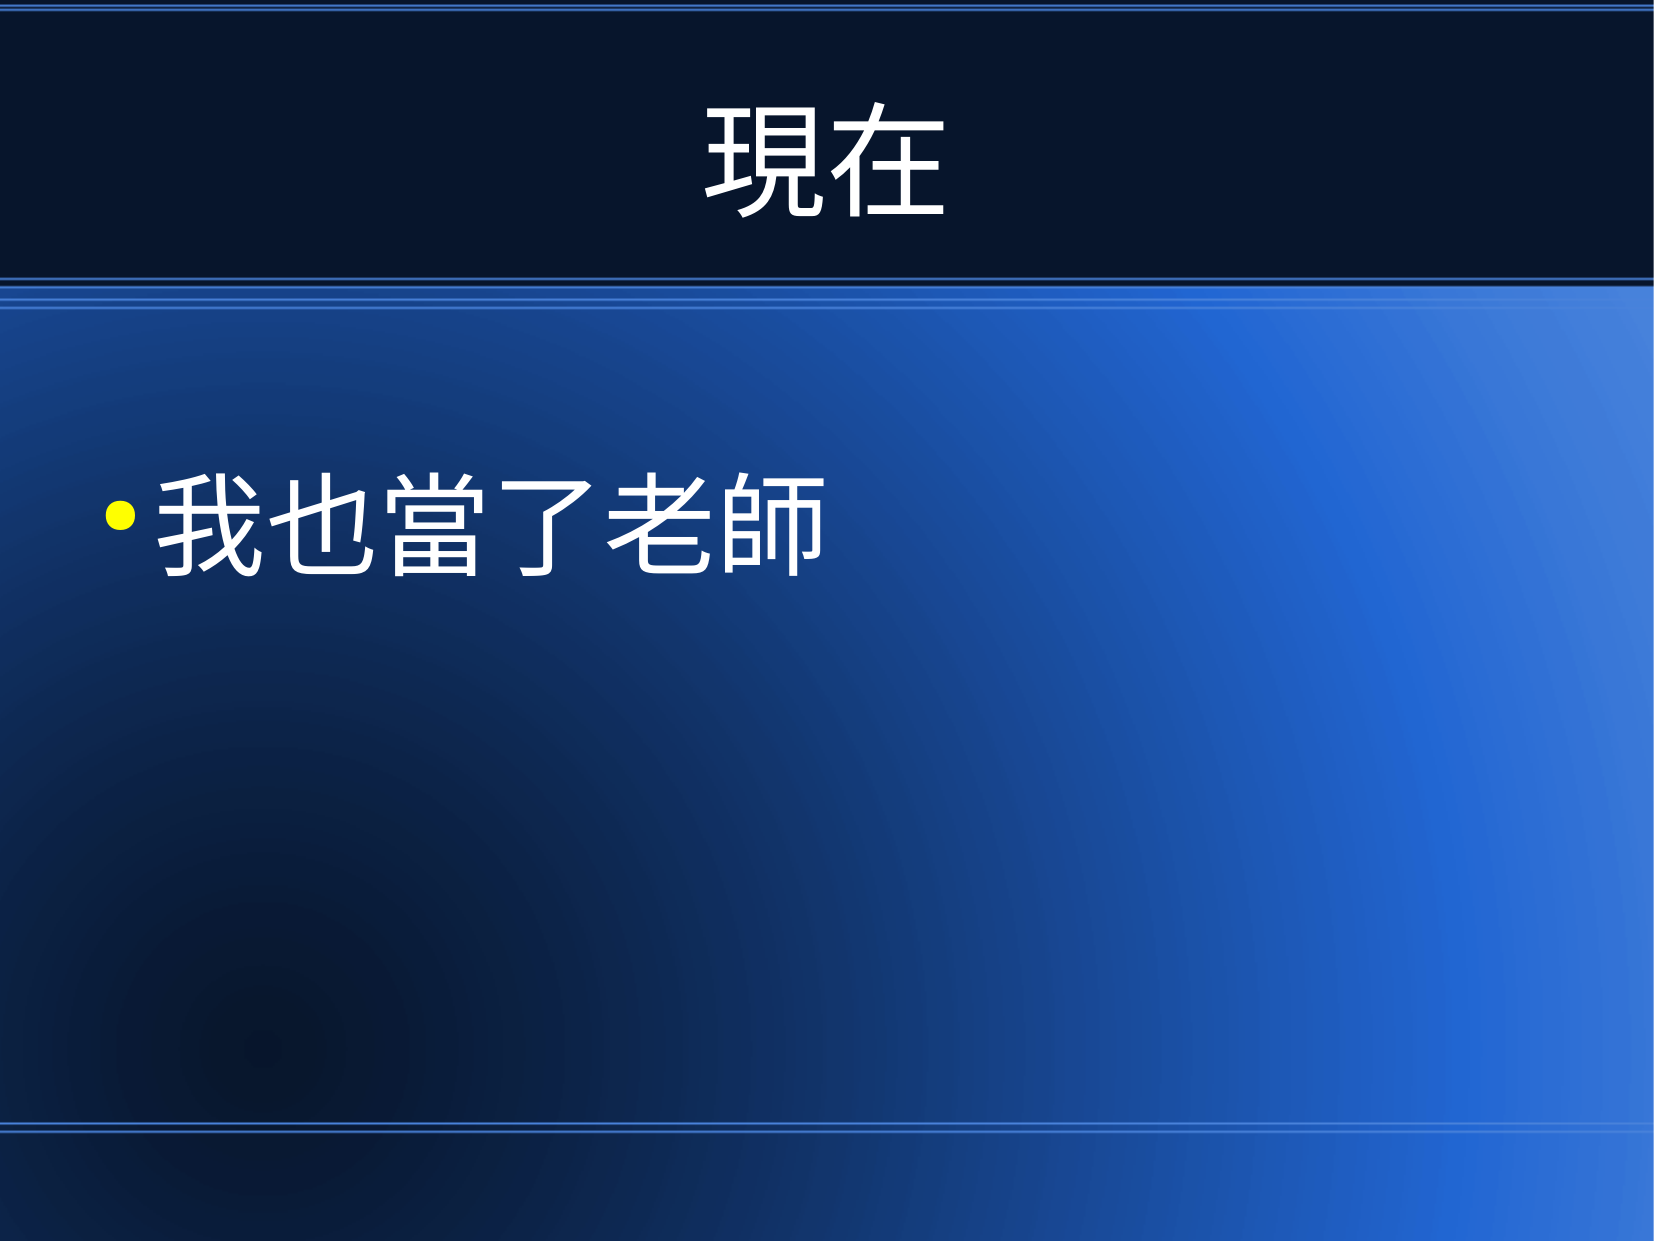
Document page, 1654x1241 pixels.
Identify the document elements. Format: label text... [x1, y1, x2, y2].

picture [0, 0, 1654, 1241]
title 現在 [82, 49, 1571, 257]
list 我也當了老師 [82, 355, 1571, 1241]
